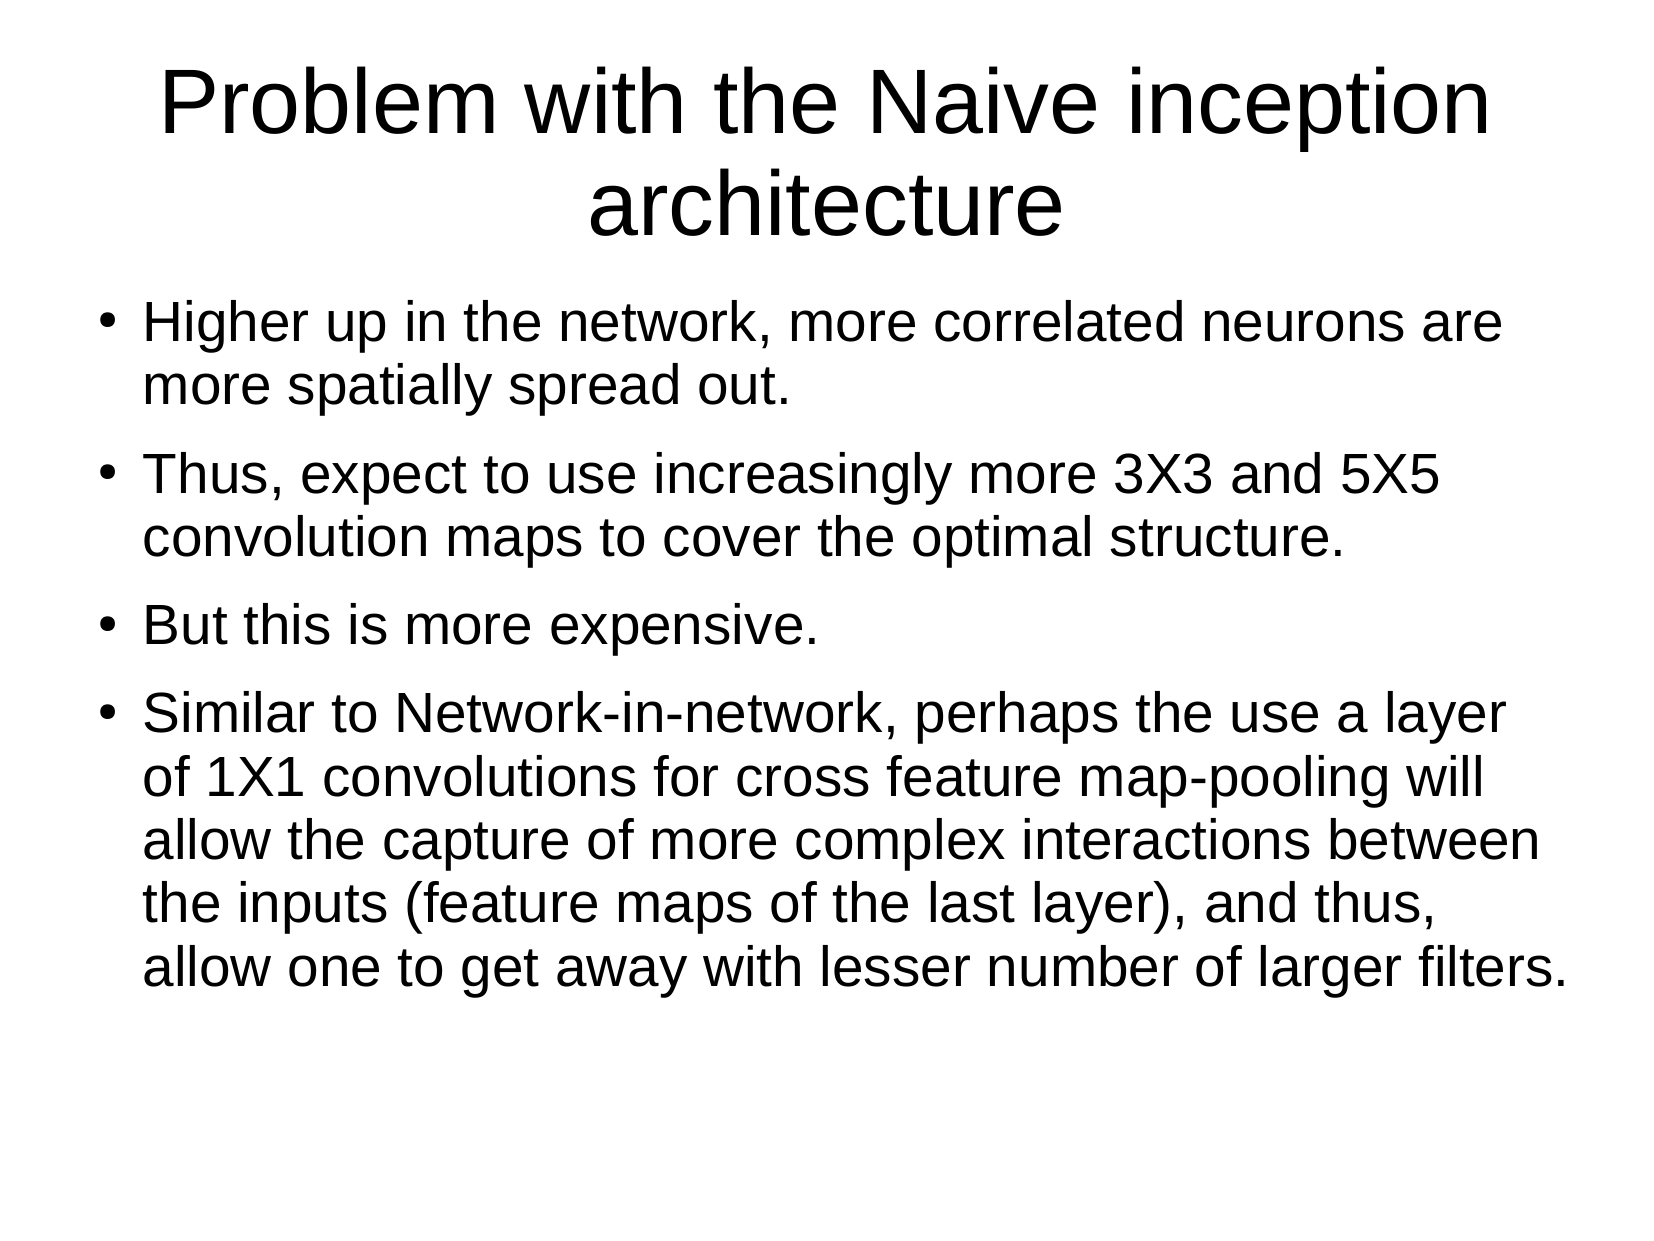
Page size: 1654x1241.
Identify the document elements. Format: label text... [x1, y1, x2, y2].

title Problem with the Naive inception architecture [82, 49, 1571, 257]
list Higher up in the network, more correlated neurons are more spatially spread out. Thus, expect to use increasingly more 3X3 and 5X5 convolution maps to cover the optimal structure. But this is more expensive. Similar to Network-in-network, perhaps the use a layer of 1X1 convolutions for cross feature map-pooling will allow the capture of more complex interactions between the inputs (feature maps of the last layer), and thus, allow one to get away with lesser number of larger filters. [82, 290, 1571, 1010]
